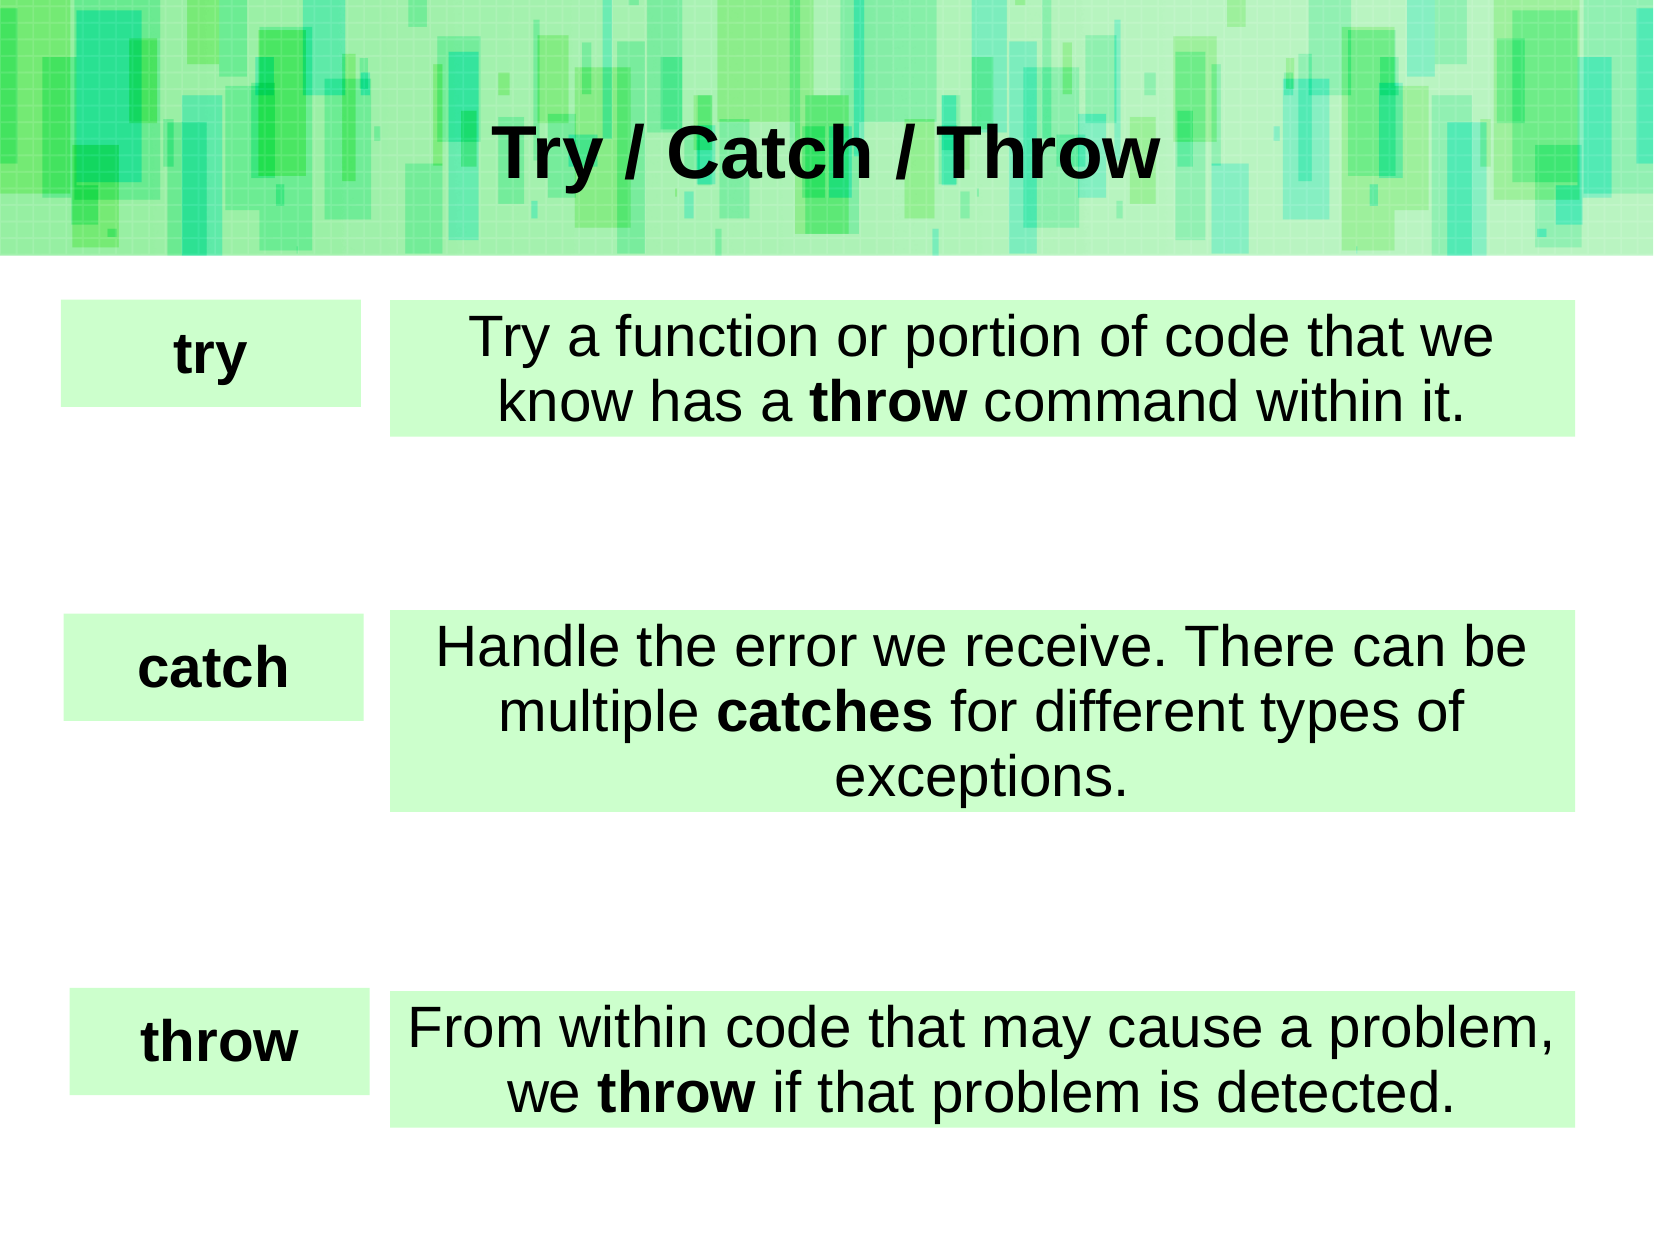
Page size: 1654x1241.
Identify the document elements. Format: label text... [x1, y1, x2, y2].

text_box From within code that may cause a problem, we throw if that problem is detected. [390, 991, 1576, 1128]
picture [0, 0, 1654, 1241]
title Try / Catch / Throw [82, 49, 1571, 257]
text_box Handle the error we receive. There can be multiple catches for different types of exceptions. [390, 610, 1576, 812]
text_box try [60, 299, 361, 407]
text_box Try a function or portion of code that we know has a throw command within it. [390, 300, 1576, 437]
text_box throw [69, 987, 370, 1096]
text_box catch [63, 613, 364, 721]
